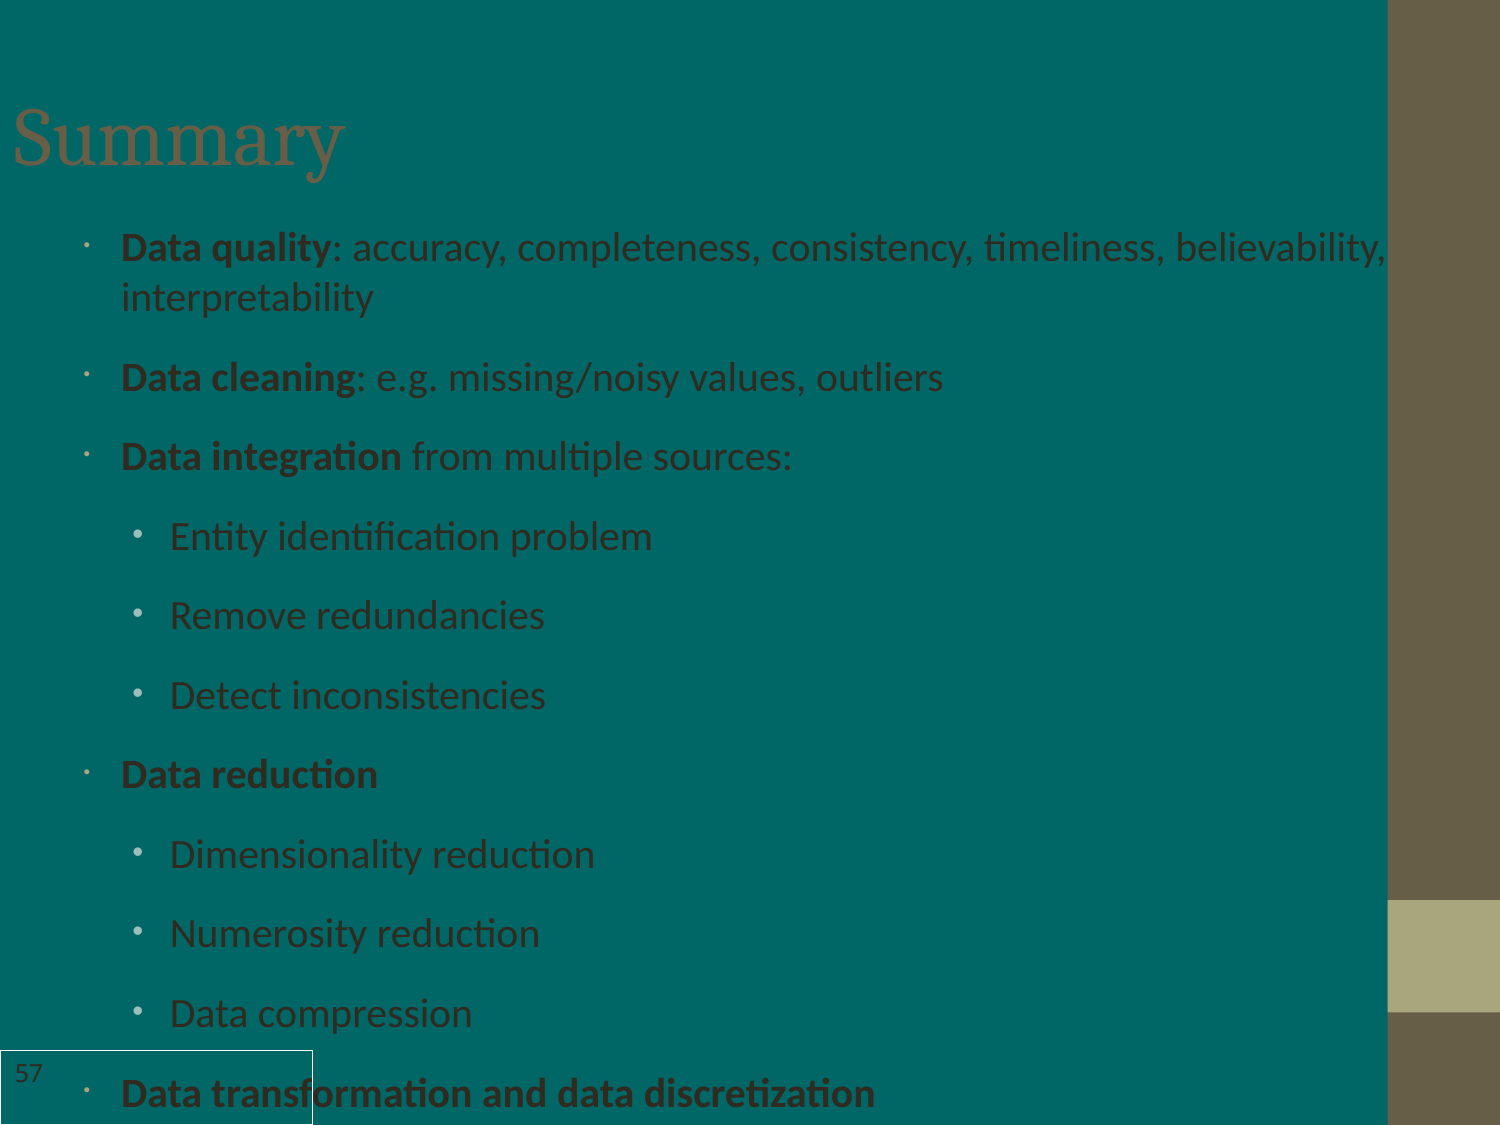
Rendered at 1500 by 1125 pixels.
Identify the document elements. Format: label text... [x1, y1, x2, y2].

title Summary [0, 75, 1500, 175]
list Data quality: accuracy, completeness, consistency, timeliness, believability, interpretability Data cleaning: e.g. missing/noisy values, outliers Data integration from multiple sources: Entity identification problem Remove redundancies Detect inconsistencies Data reduction Dimensionality reduction Numerosity reduction Data compression Data transformation and data discretization Normalization Concept hierarchy generation [50, 212, 1463, 1050]
slide_number <number> [0, 1050, 313, 1125]
